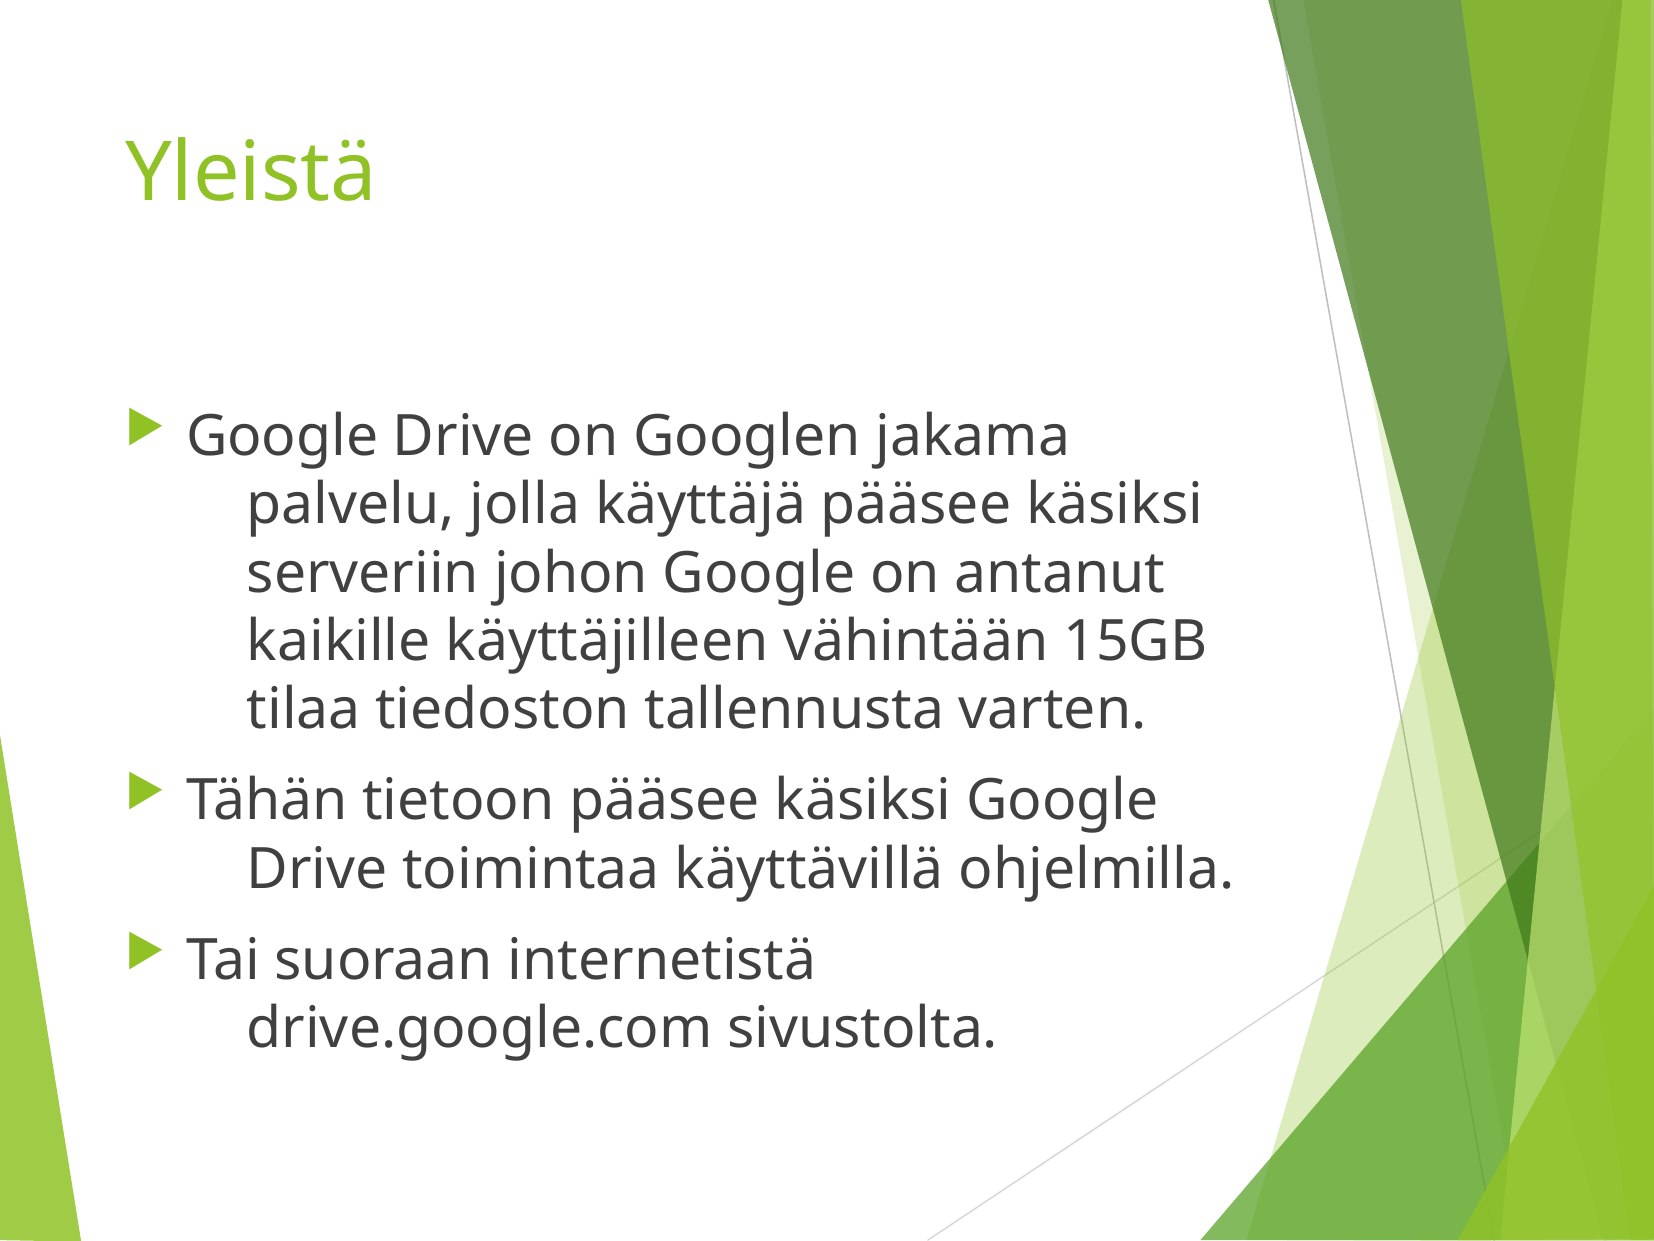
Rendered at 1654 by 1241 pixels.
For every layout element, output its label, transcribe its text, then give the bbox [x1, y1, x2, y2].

list Google Drive on Googlen jakama palvelu, jolla käyttäjä pääsee käsiksi serveriin johon Google on antanut kaikille käyttäjilleen vähintään 15GB tilaa tiedoston tallennusta varten. Tähän tietoon pääsee käsiksi Google Drive toimintaa käyttävillä ohjelmilla. Tai suoraan internetistä drive.google.com sivustolta. [110, 390, 1259, 1093]
title Yleistä [110, 110, 1259, 350]
